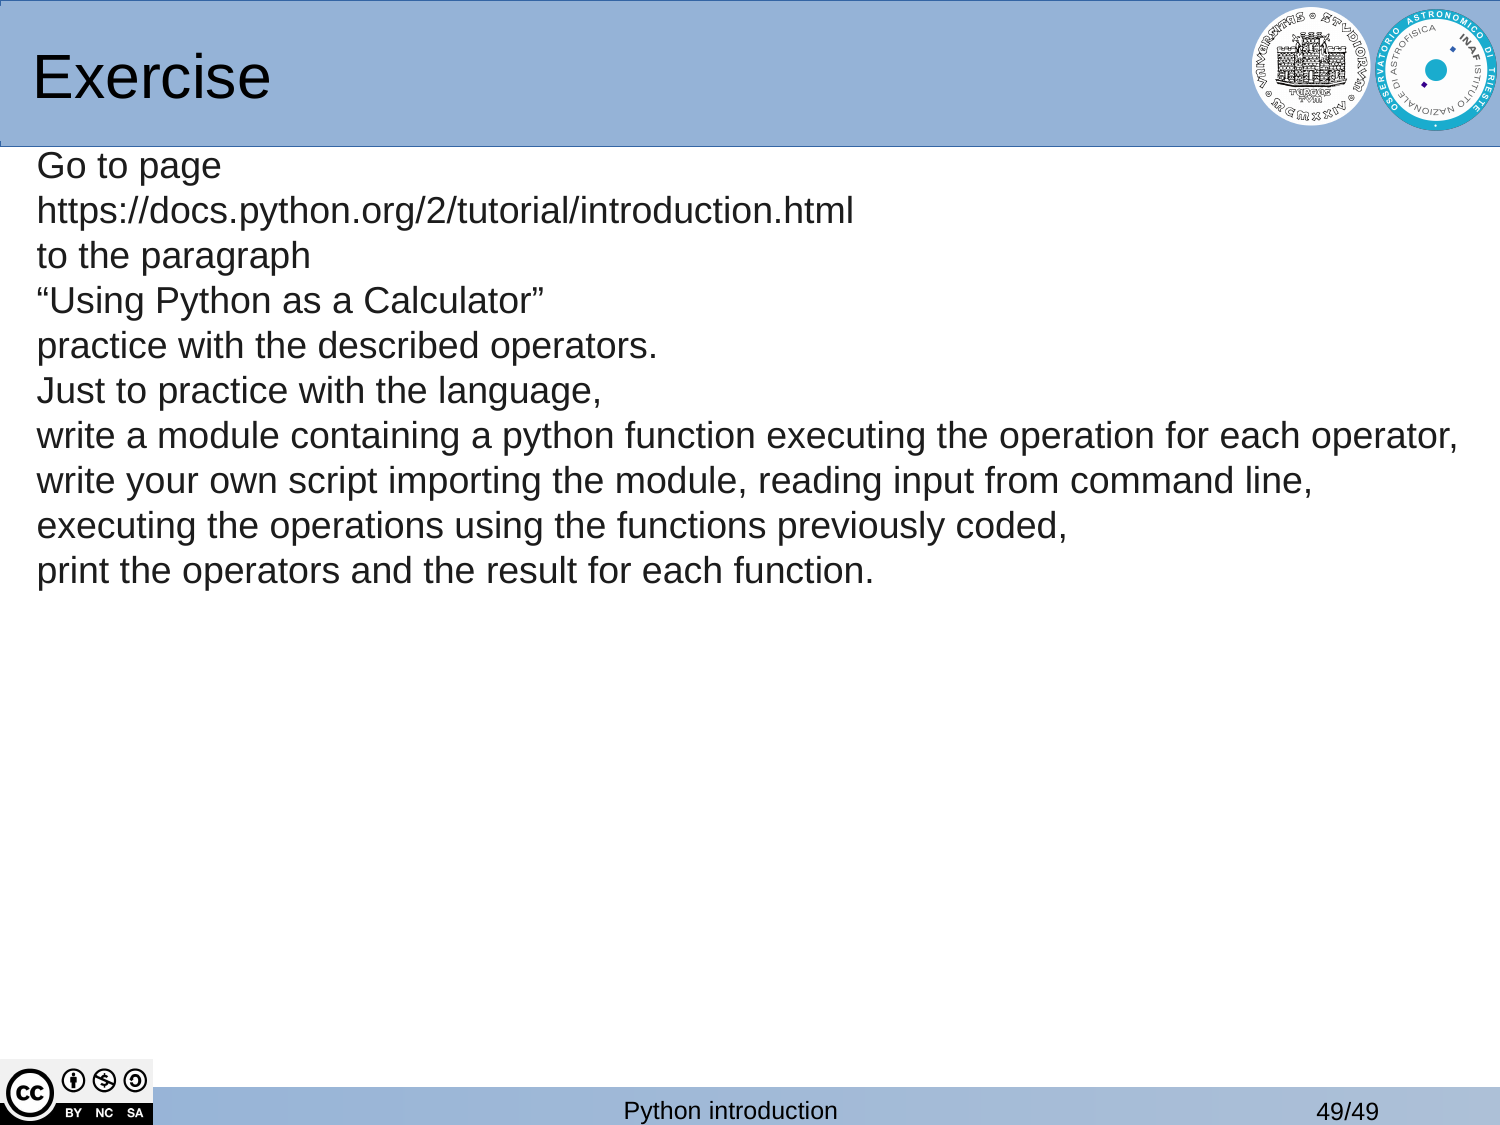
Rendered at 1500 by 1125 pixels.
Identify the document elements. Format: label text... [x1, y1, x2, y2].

picture [1252, 0, 1500, 156]
list Go to page https://docs.python.org/2/tutorial/introduction.html to the paragraph “Using Python as a Calculator” practice with the described operators. Just to practice with the language, write a module containing a python function executing the operation for each operator, write your own script importing the module, reading input from command line, executing the operations using the functions previously coded, print the operators and the result for each function. [21, 132, 1477, 1070]
picture [0, 1059, 153, 1125]
text_box Exercise [0, 5, 1243, 141]
